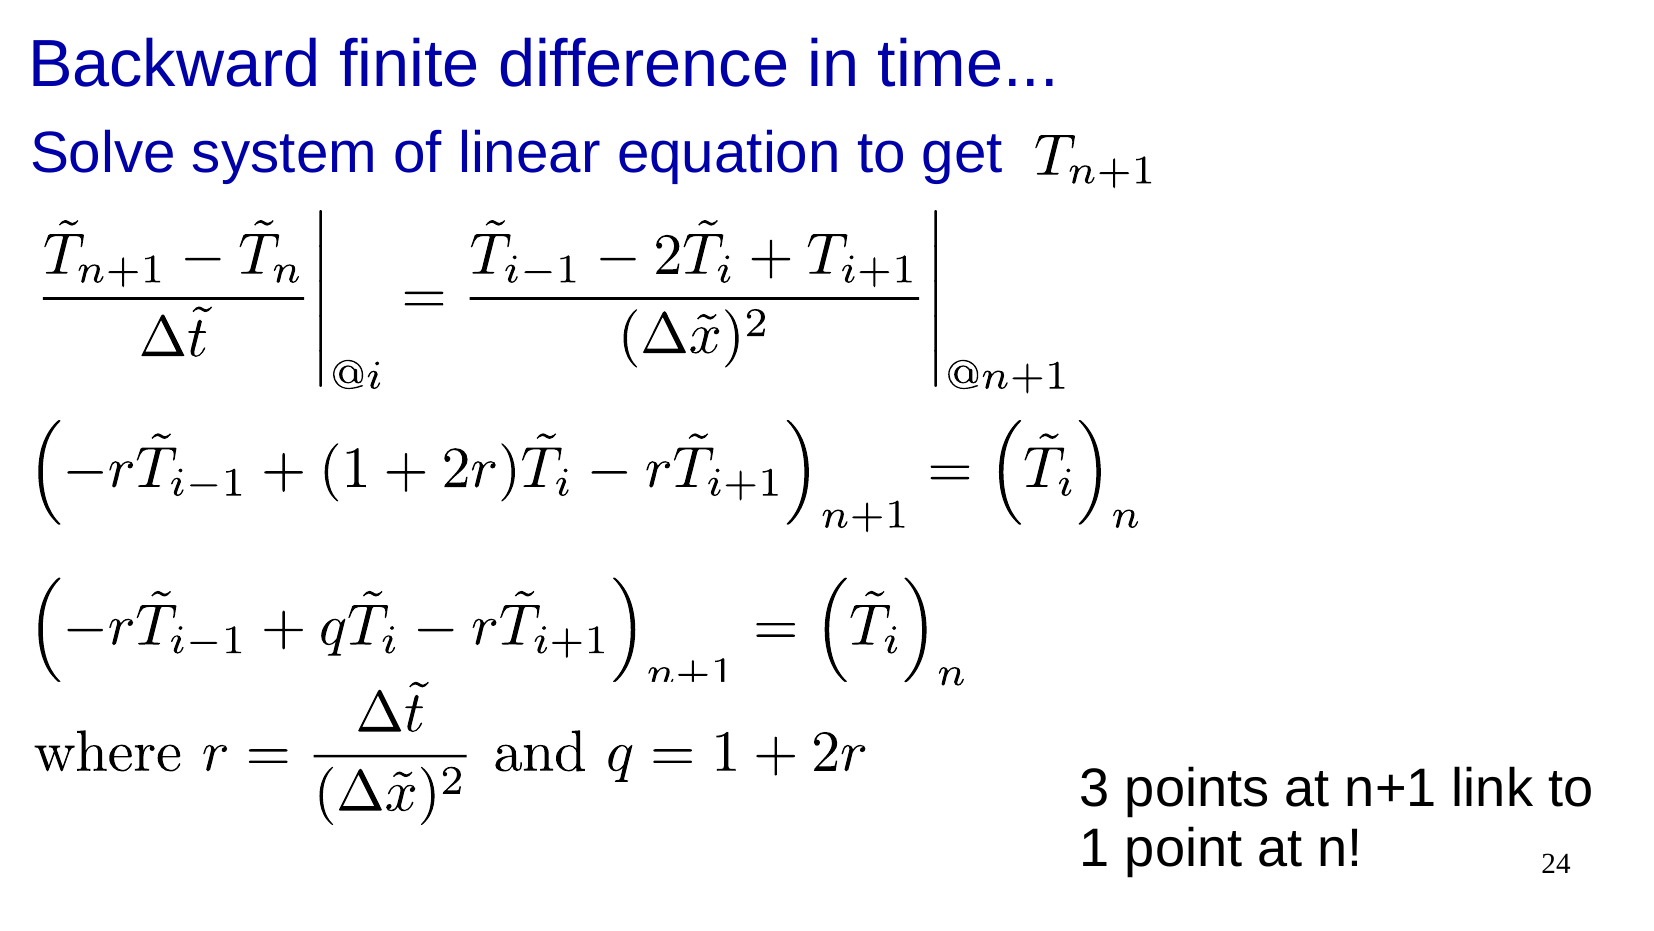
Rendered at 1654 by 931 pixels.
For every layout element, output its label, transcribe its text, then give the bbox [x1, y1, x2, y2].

text_box [27, 420, 1141, 533]
text_box [1033, 135, 1156, 189]
list Solve system of linear equation to get [30, 120, 1645, 916]
text_box [27, 577, 966, 826]
text_box 3 points at n+1 link to 1 point at n! [1065, 750, 1621, 901]
title Backward finite difference in time... [28, 21, 1626, 106]
text_box [42, 210, 1069, 394]
